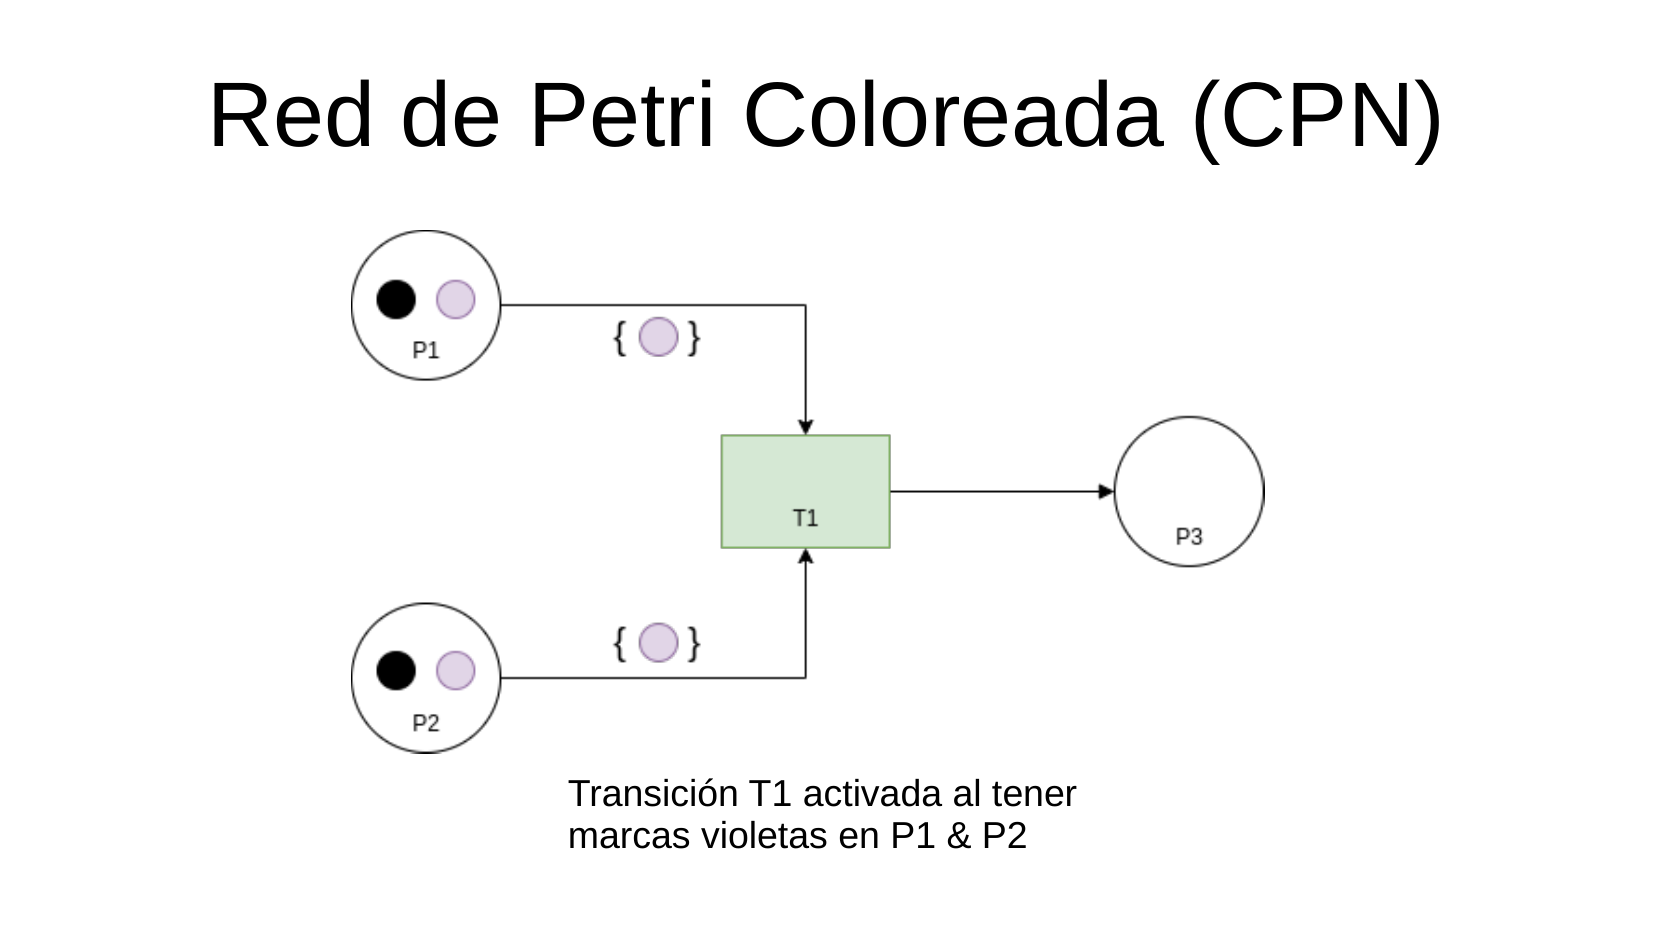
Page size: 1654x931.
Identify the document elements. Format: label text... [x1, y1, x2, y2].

picture [351, 230, 1265, 754]
title Red de Petri Coloreada (CPN) [82, 37, 1571, 193]
text_box Transición T1 activada al tener marcas violetas en P1 & P2 [553, 765, 1096, 906]
